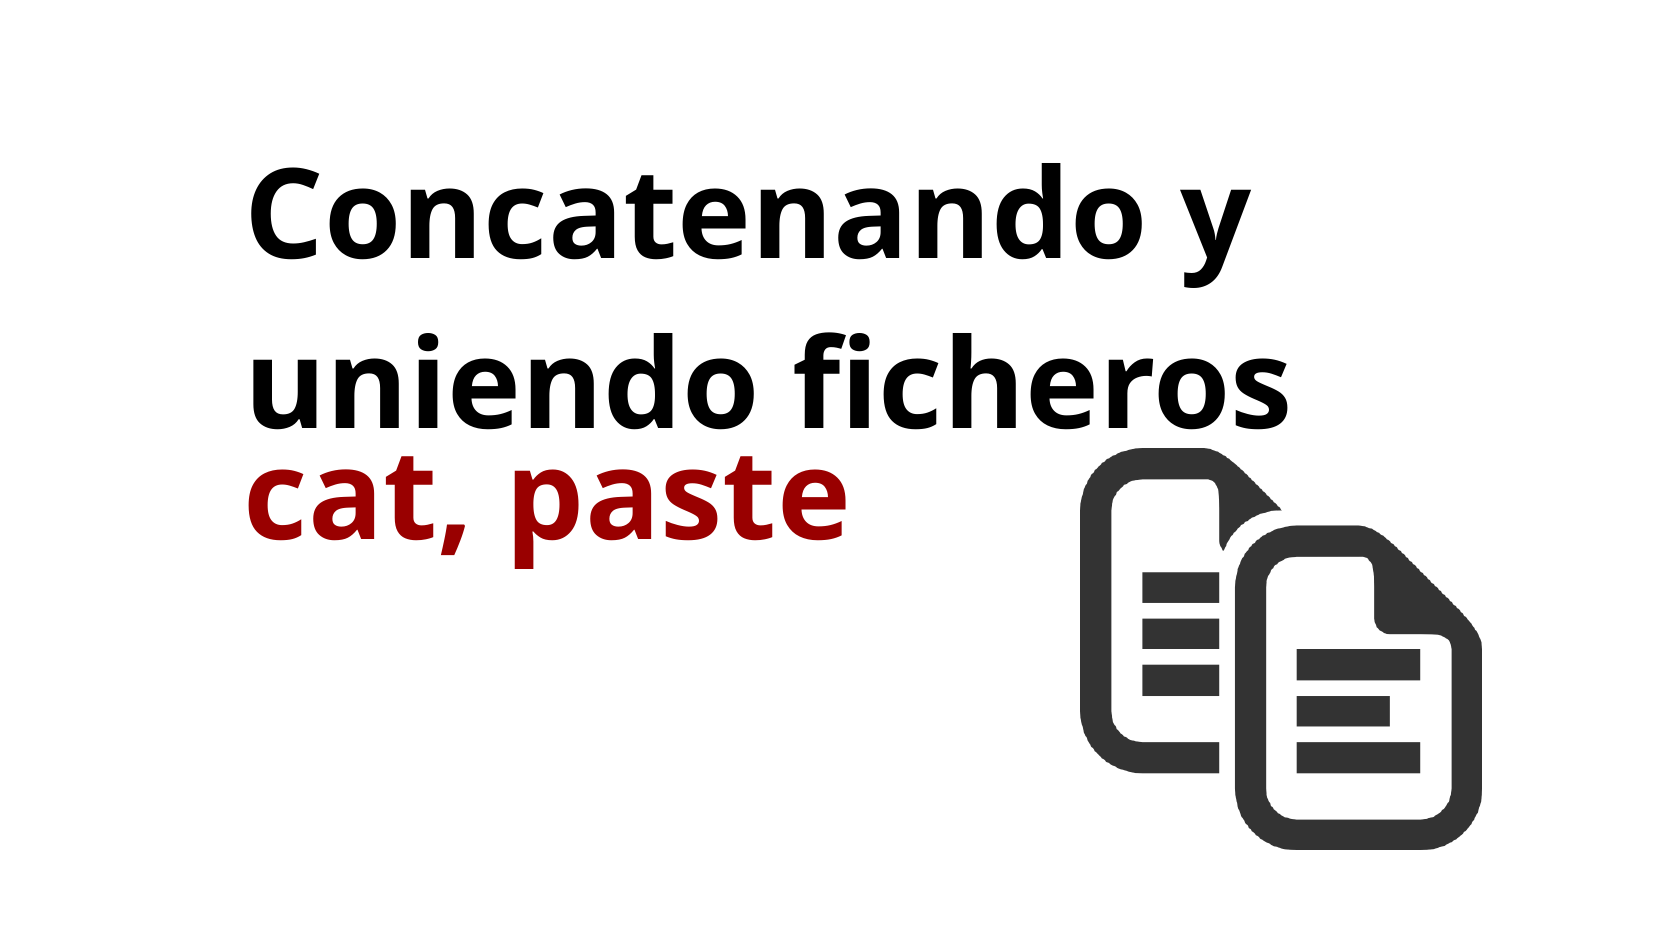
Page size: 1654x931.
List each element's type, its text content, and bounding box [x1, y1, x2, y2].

text_box cat, paste [229, 398, 929, 539]
text_box Concatenando y uniendo ficheros [229, 116, 1486, 383]
picture [1080, 448, 1482, 850]
